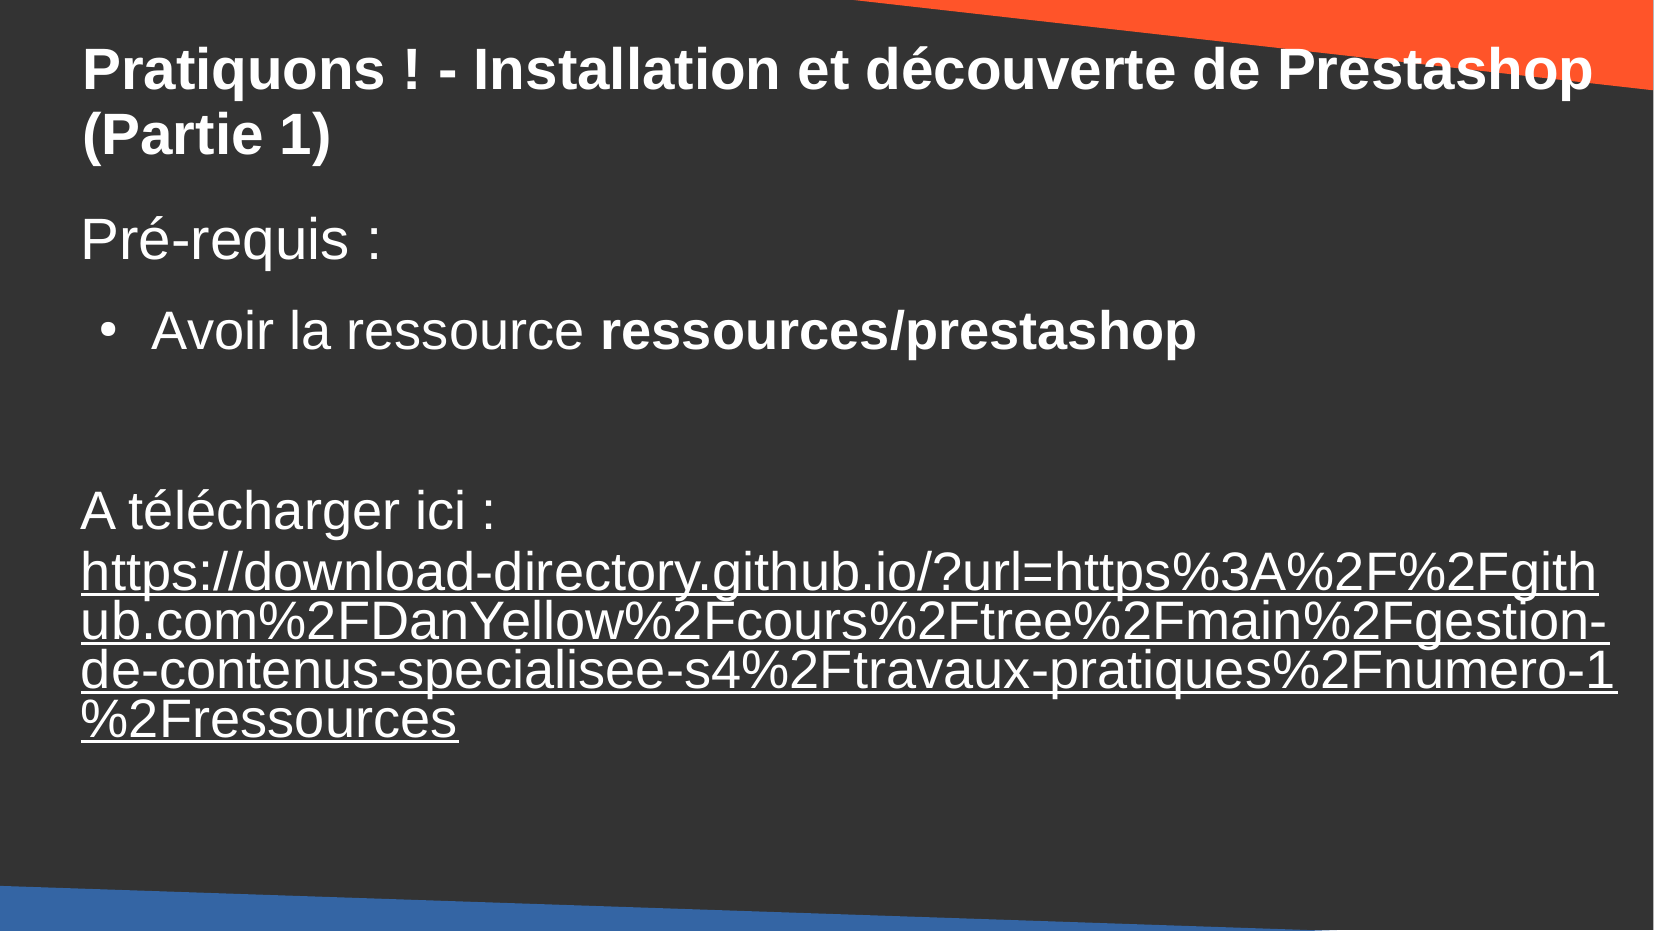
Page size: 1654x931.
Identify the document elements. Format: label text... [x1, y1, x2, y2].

list Pré-requis : Avoir la ressource ressources/prestashop A télécharger ici : https://download-directory.github.io/?url=https%3A%2F%2Fgithub.com%2FDanYellow%2Fcours%2Ftree%2Fmain%2Fgestion-de-contenus-specialisee-s4%2Ftravaux-pratiques%2Fnumero-1%2Fressources [80, 206, 1620, 792]
text_box [853, 0, 1653, 91]
title Pratiquons ! - Installation et découverte de Prestashop (Partie 1) [82, 37, 1619, 168]
text_box [0, 885, 1337, 931]
